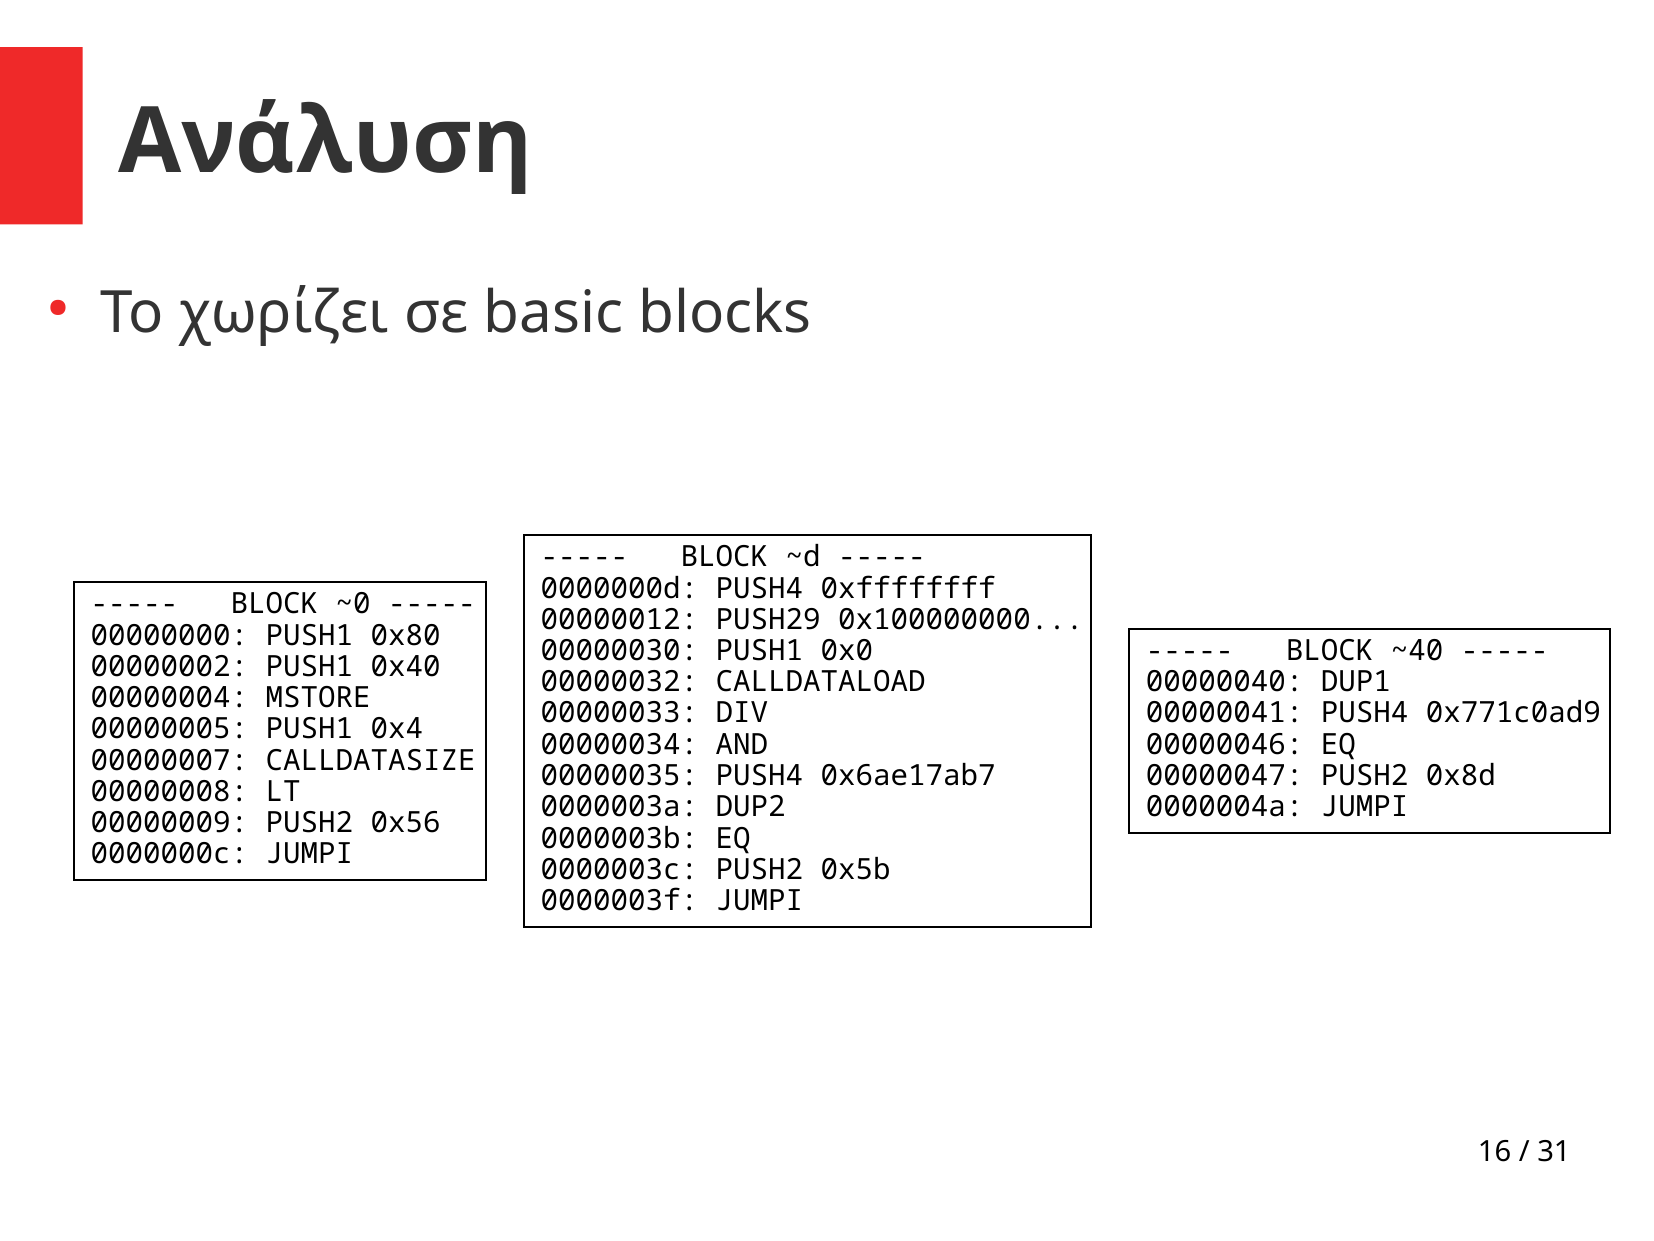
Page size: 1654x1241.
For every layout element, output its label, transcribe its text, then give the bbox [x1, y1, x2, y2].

title Ανάλυση [118, 33, 1571, 241]
list Το χωρίζει σε basic blocks [30, 270, 1621, 361]
picture [64, 525, 1621, 937]
